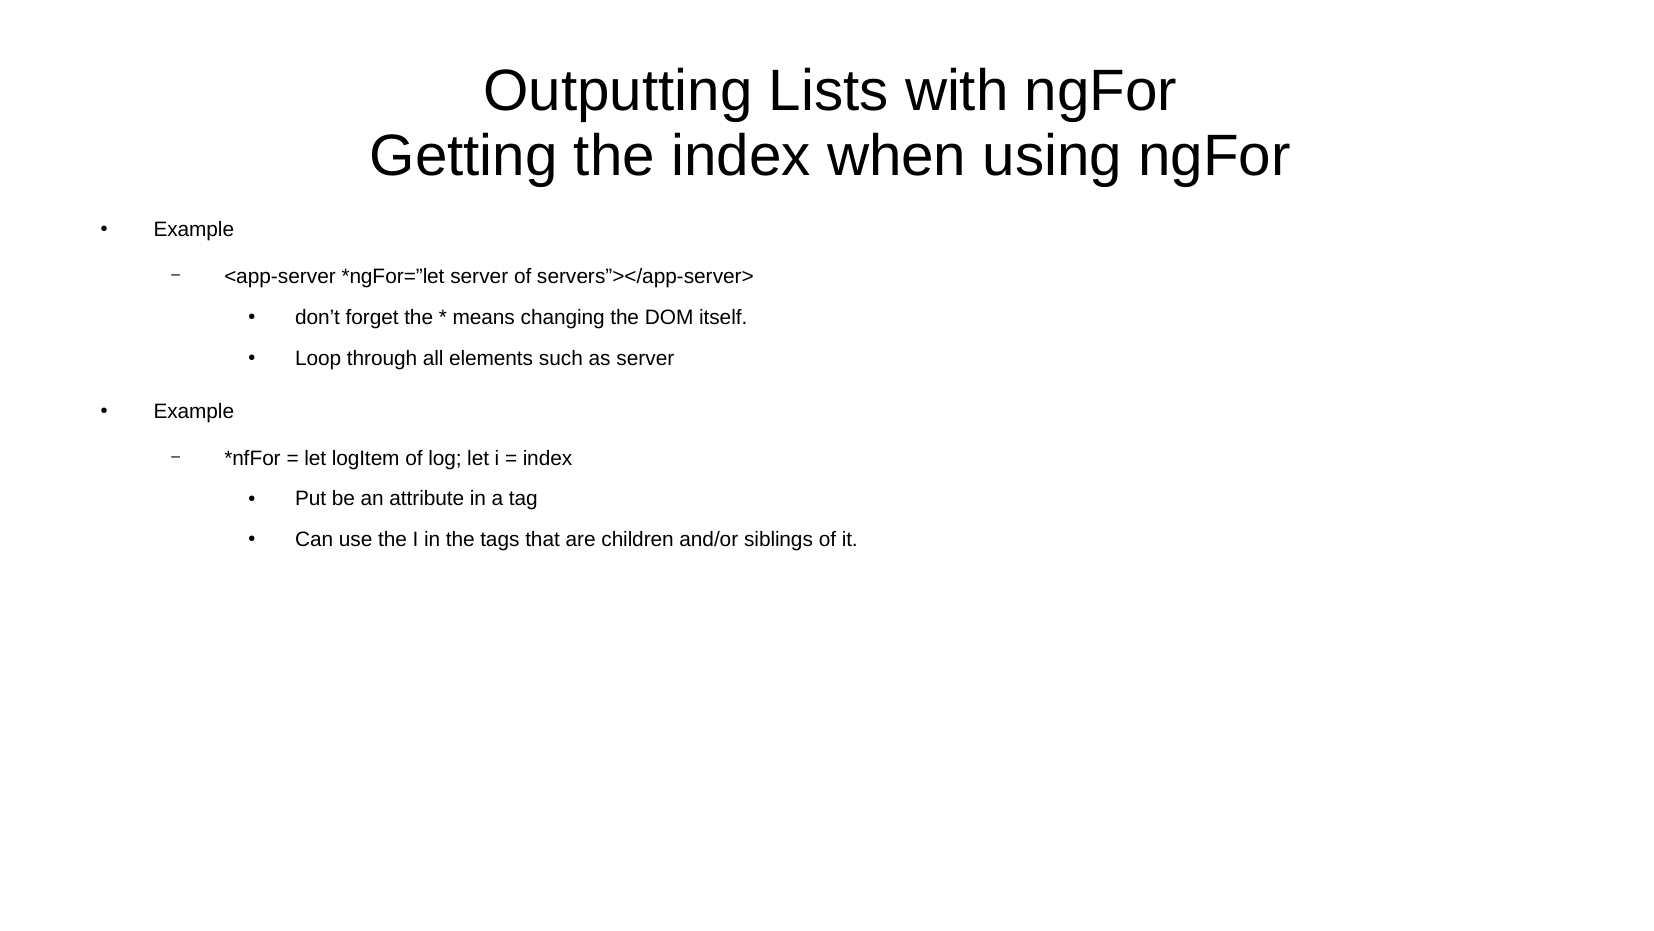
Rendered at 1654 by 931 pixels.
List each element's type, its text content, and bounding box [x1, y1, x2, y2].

list Example <app-server *ngFor=”let server of servers”></app-server> don’t forget the * means changing the DOM itself. Loop through all elements such as server Example *nfFor = let logItem of log; let i = index Put be an attribute in a tag Can use the I in the tags that are children and/or siblings of it. [82, 217, 1576, 901]
title Outputting Lists with ngFor Getting the index when using ngFor [86, 45, 1576, 201]
